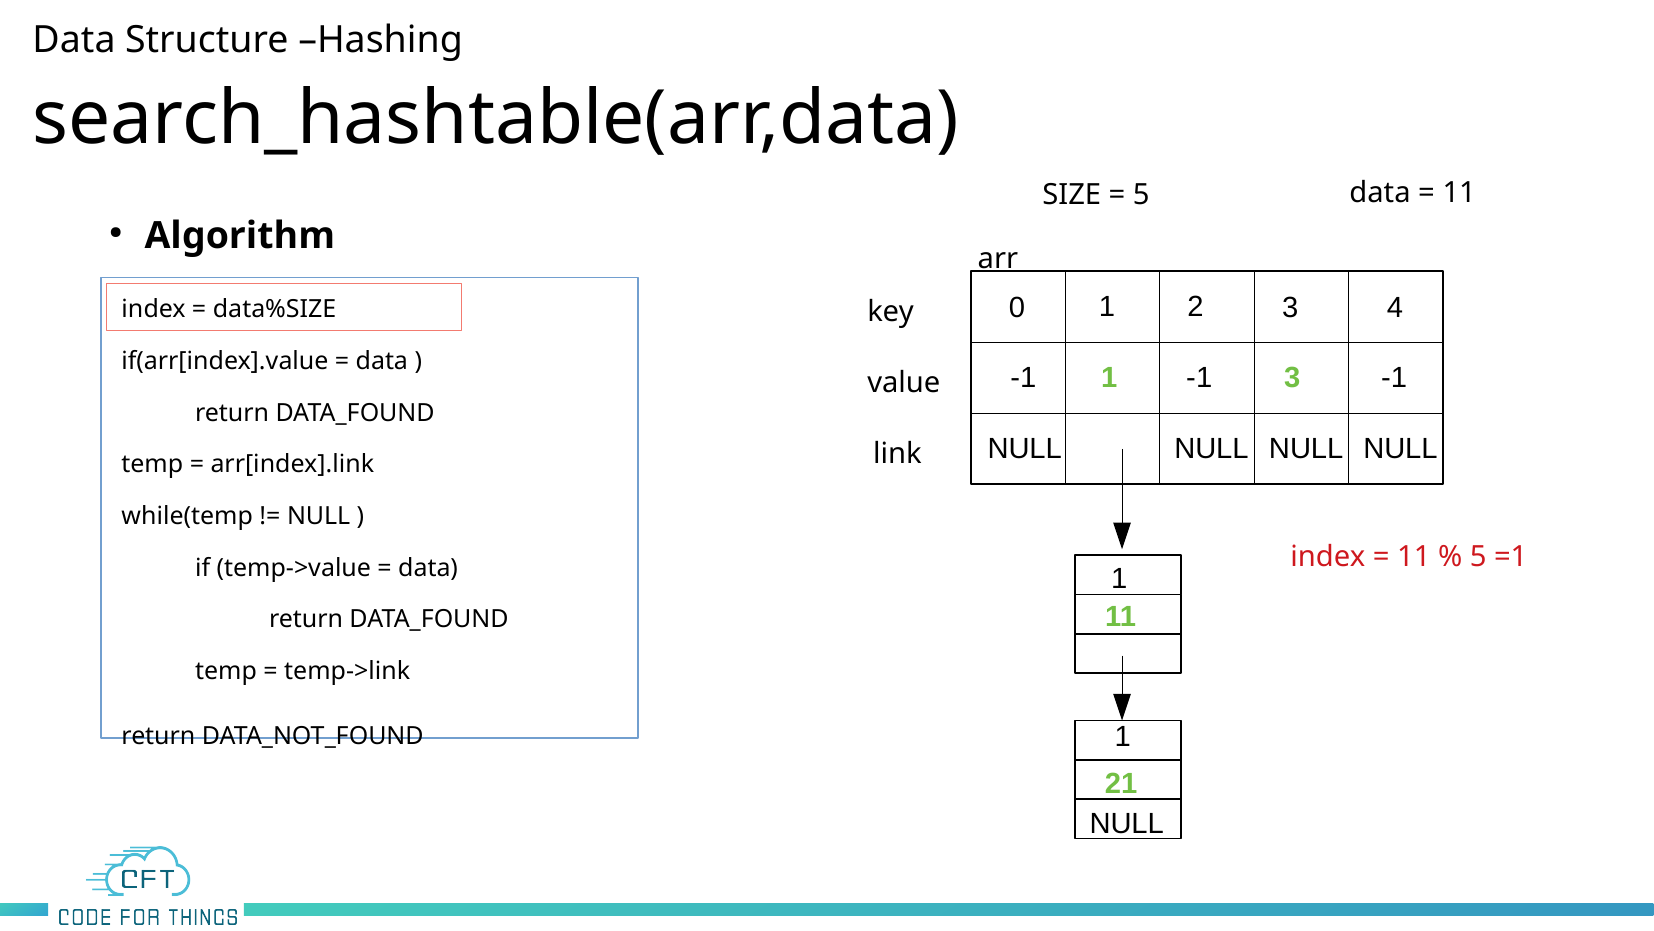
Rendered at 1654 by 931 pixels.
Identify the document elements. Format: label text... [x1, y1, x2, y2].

text_box [1160, 271, 1254, 342]
text_box -1 [1366, 353, 1422, 402]
text_box [970, 473, 1065, 484]
text_box NULL [1254, 424, 1348, 473]
text_box 21 [1090, 759, 1170, 808]
text_box [1349, 473, 1444, 484]
text_box [1146, 720, 1182, 839]
text_box [1018, 343, 1065, 413]
text_box data = 11 [1334, 163, 1512, 214]
text_box [1349, 271, 1444, 342]
text_box 3 [1269, 353, 1325, 402]
text_box 0 [994, 283, 1041, 332]
text_box 4 [1372, 283, 1419, 331]
text_box SIZE = 5 [1027, 166, 1205, 216]
text_box [1074, 720, 1099, 799]
text_box [100, 277, 638, 739]
text_box index = 11 % 5 =1 [1275, 527, 1583, 577]
text_box NULL [1074, 799, 1179, 847]
text_box NULL [972, 424, 1077, 473]
text_box [1066, 271, 1159, 342]
text_box -1 [1171, 353, 1228, 402]
text_box NULL [1159, 424, 1254, 473]
text_box NULL [1348, 424, 1453, 473]
text_box [1074, 555, 1182, 674]
text_box link [858, 424, 973, 474]
text_box [1255, 343, 1348, 413]
text_box [1349, 343, 1444, 413]
text_box Algorithm [94, 200, 886, 269]
text_box index = data%SIZE if(arr[index].value = data ) return DATA_FOUND temp = arr[index].link while(temp != NULL ) if (temp->value = data) return DATA_FOUND temp = temp->link return DATA_NOT_FOUND [106, 283, 798, 839]
text_box [1255, 271, 1348, 342]
text_box [1066, 414, 1159, 484]
text_box [1349, 414, 1444, 424]
text_box 1 [1099, 712, 1146, 759]
text_box [1160, 343, 1254, 413]
text_box 3 [1267, 283, 1314, 331]
text_box [1255, 473, 1348, 484]
text_box 11 [1090, 592, 1199, 640]
text_box [1160, 473, 1254, 484]
text_box 1 [1086, 353, 1142, 402]
text_box [1143, 555, 1182, 592]
text_box 1 [1096, 554, 1143, 592]
text_box 1 [1084, 282, 1131, 331]
text_box [1018, 414, 1065, 424]
picture [59, 846, 237, 925]
text_box [1160, 414, 1254, 424]
text_box key [852, 283, 1018, 353]
text_box arr [963, 230, 1141, 280]
text_box [970, 280, 1065, 342]
text_box value [852, 353, 1018, 437]
title Data Structure –Hashing search_hashtable(arr,data) [32, 12, 1630, 166]
text_box -1 [995, 353, 1052, 402]
text_box [1255, 414, 1348, 424]
text_box 2 [1172, 282, 1219, 331]
text_box [1066, 343, 1159, 413]
